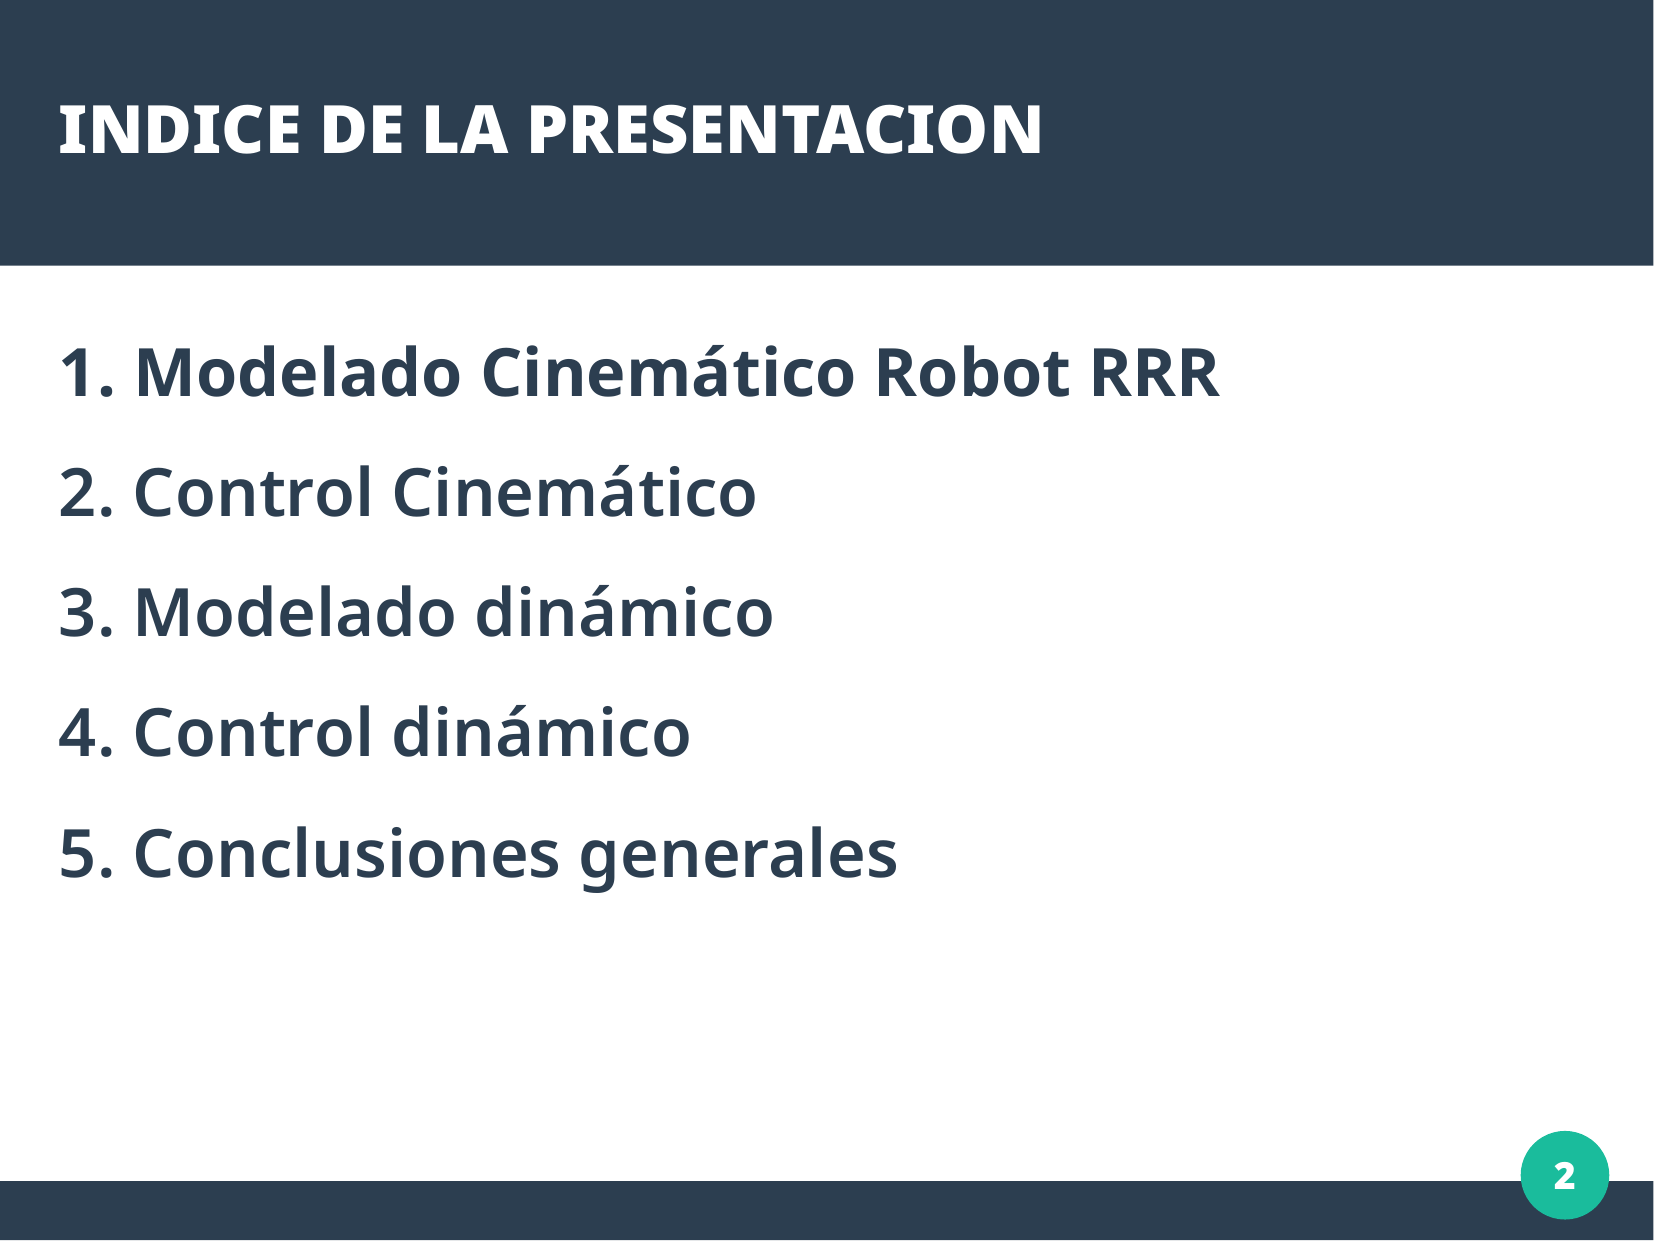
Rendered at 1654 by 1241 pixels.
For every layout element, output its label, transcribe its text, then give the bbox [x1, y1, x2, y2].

title INDICE DE LA PRESENTACION [59, 49, 1595, 207]
list 1. Modelado Cinemático Robot RRR 2. Control Cinemático 3. Modelado dinámico 4. Control dinámico 5. Conclusiones generales [59, 324, 1595, 1152]
